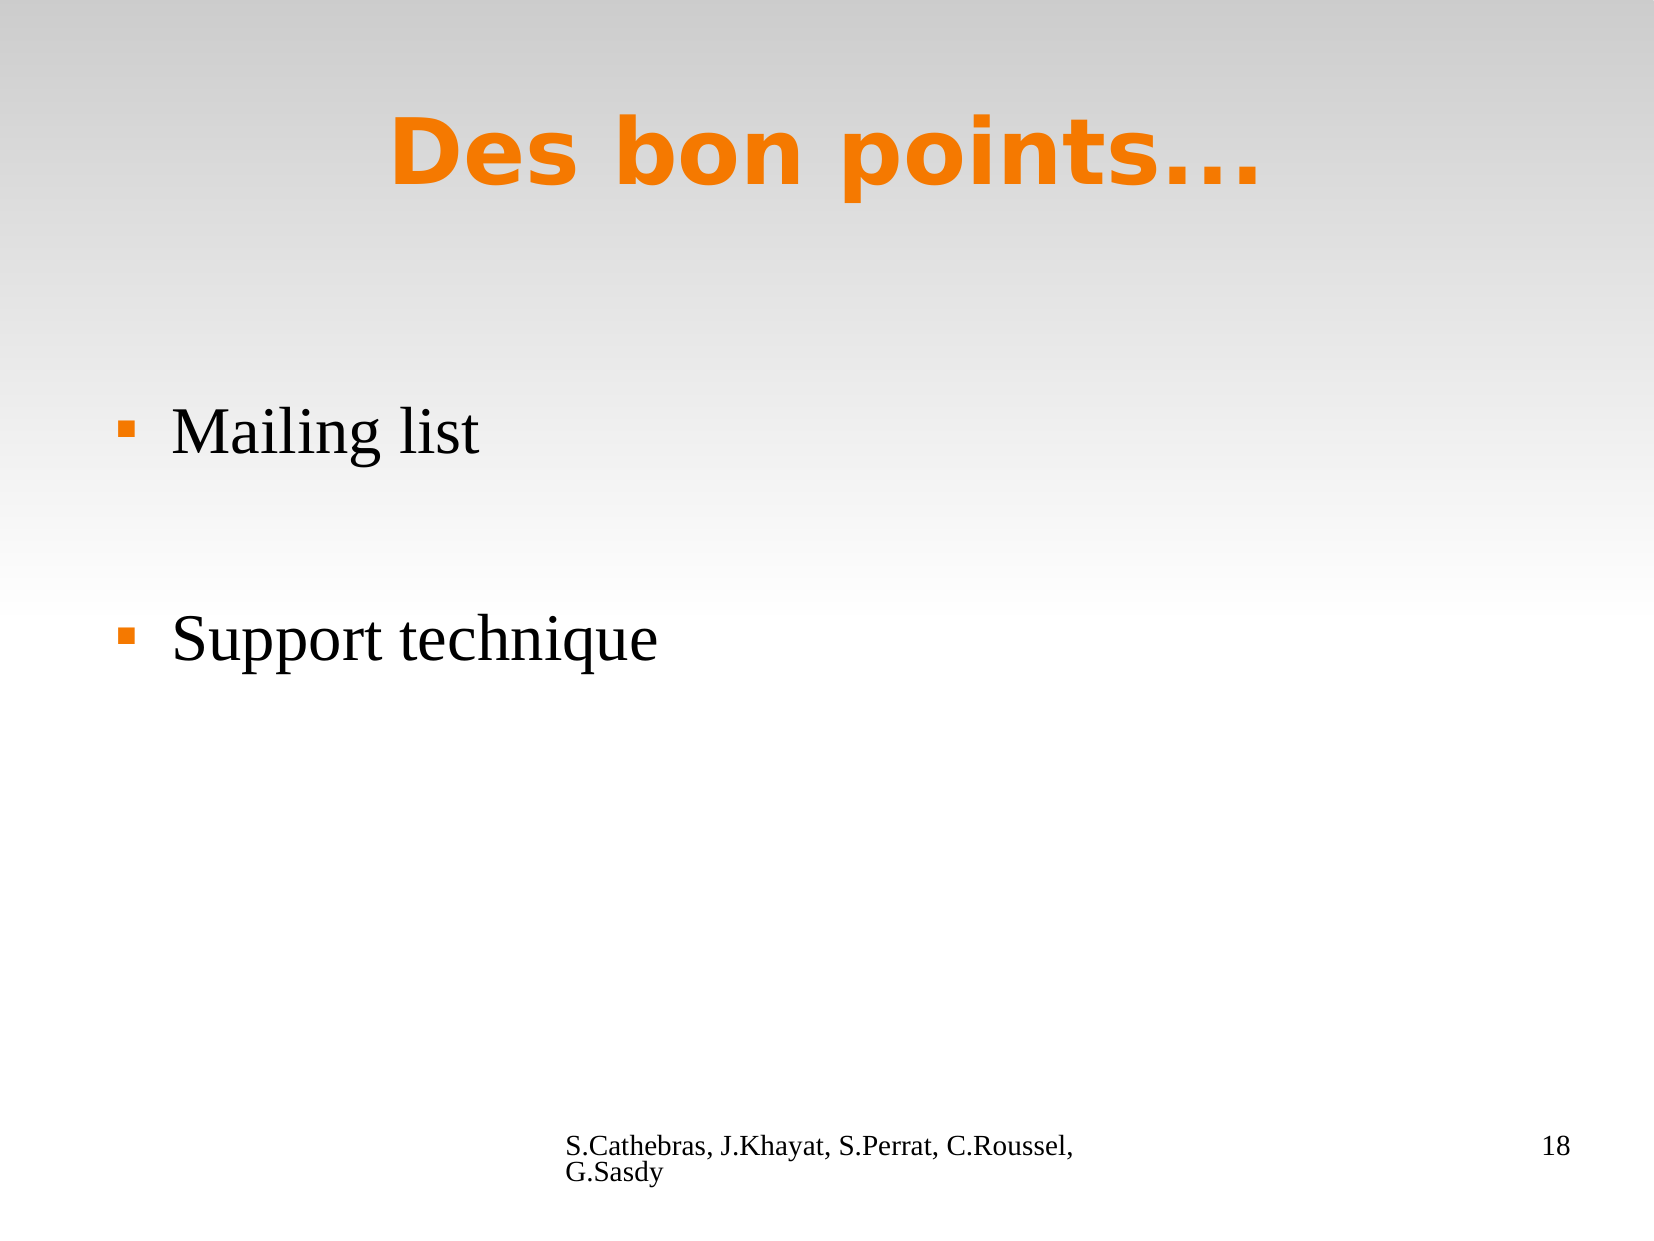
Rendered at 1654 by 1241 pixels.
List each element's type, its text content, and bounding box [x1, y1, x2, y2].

title Des bon points... [82, 49, 1571, 257]
list Mailing list Support technique [82, 290, 1571, 1109]
